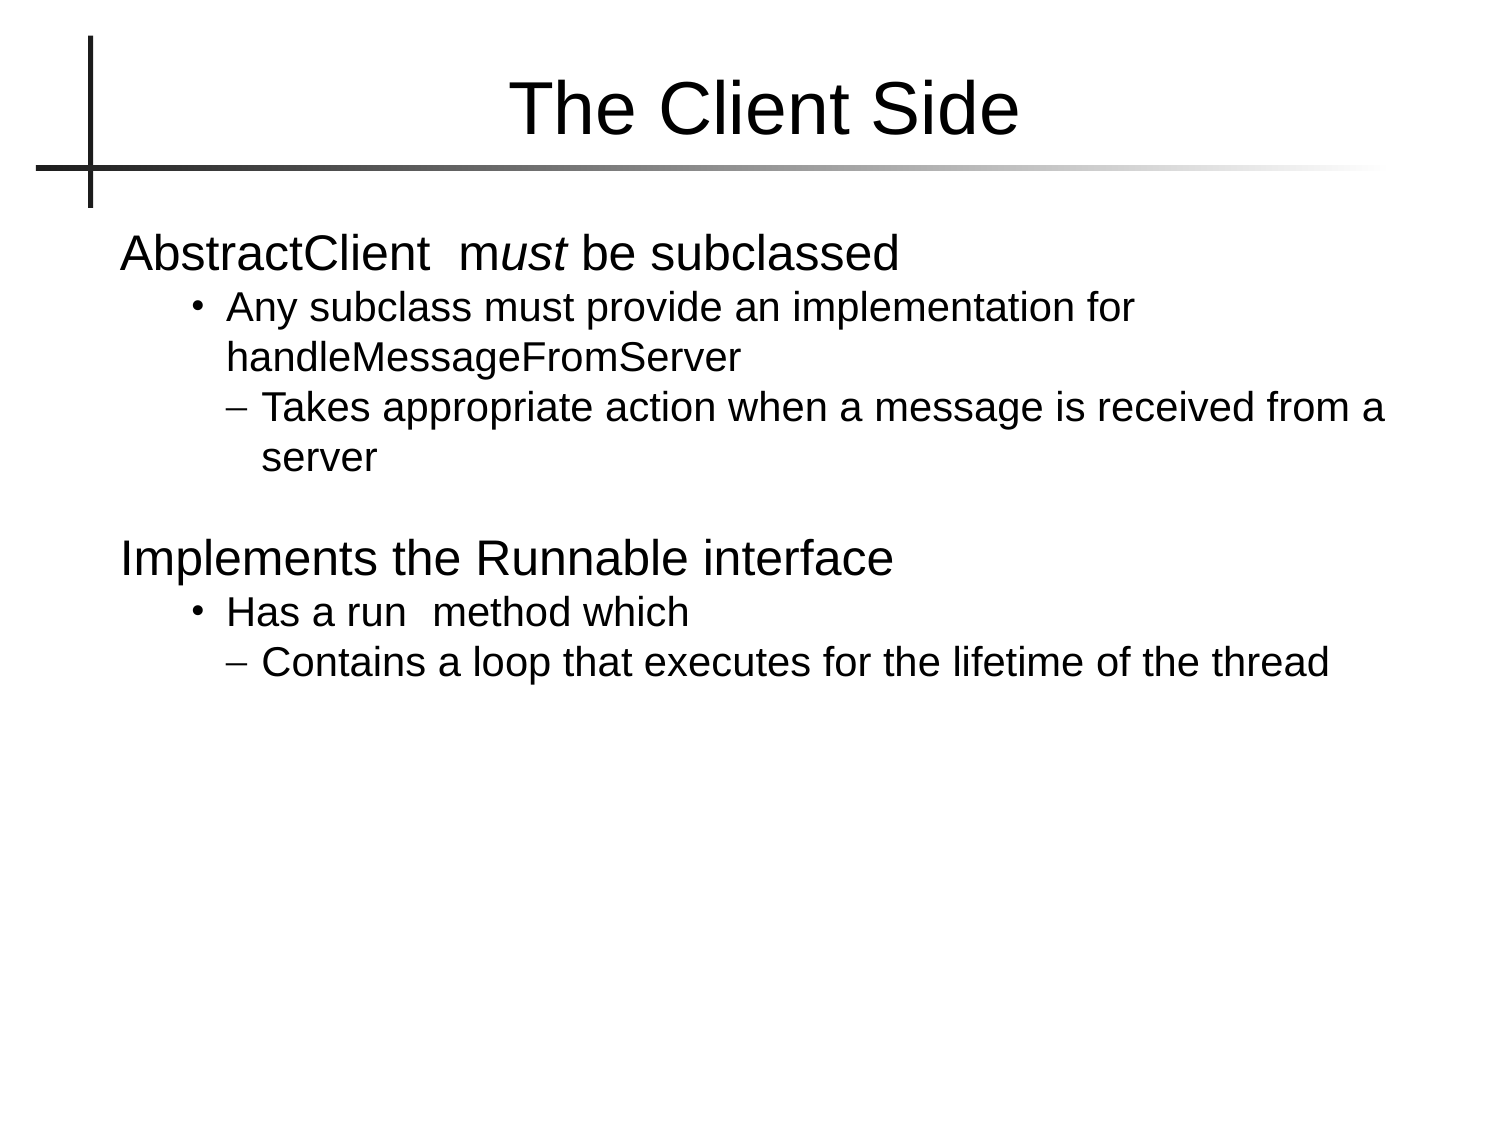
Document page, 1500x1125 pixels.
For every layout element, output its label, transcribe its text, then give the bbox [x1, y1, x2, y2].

text_box The Client Side [89, 29, 1440, 180]
text_box AbstractClient must be subclassed Any subclass must provide an implementation for handleMessageFromServer Takes appropriate action when a message is received from a server Implements the Runnable interface Has a run method which Contains a loop that executes for the lifetime of the thread [104, 212, 1440, 1050]
